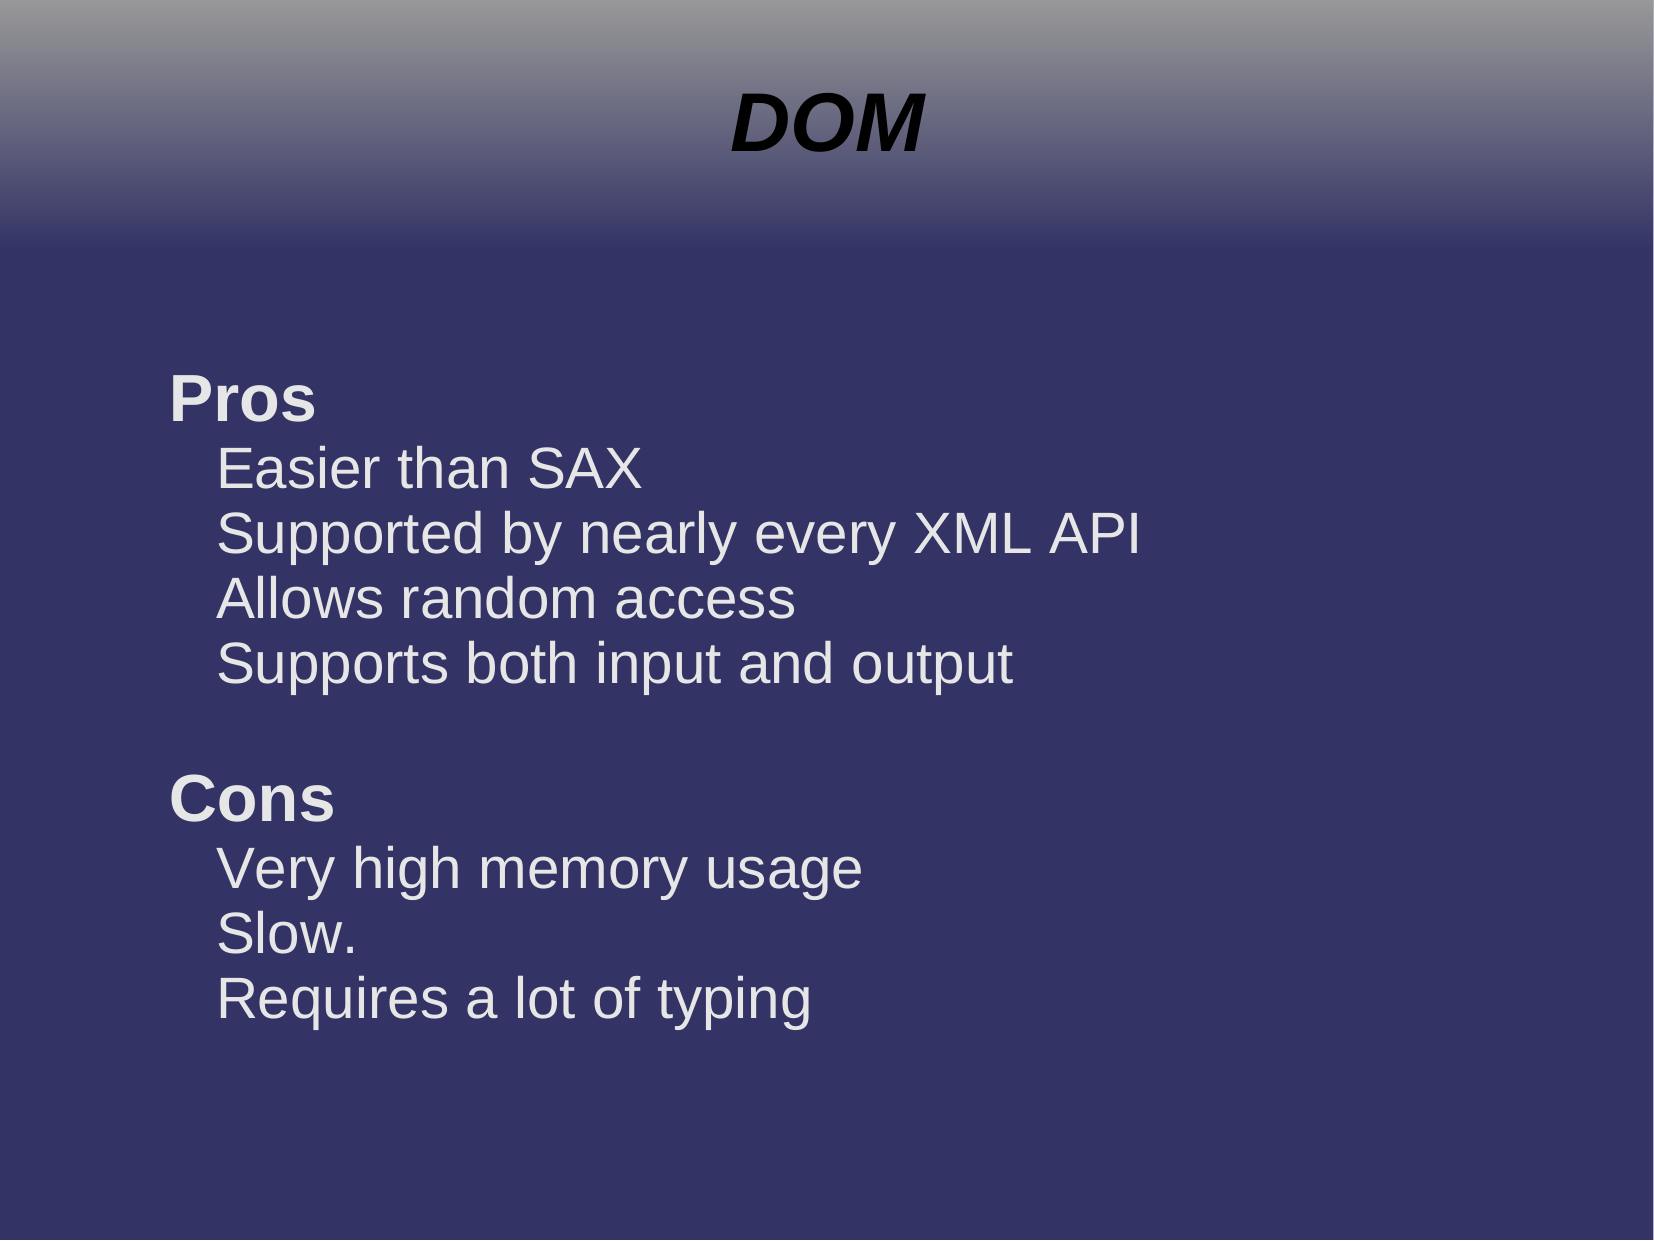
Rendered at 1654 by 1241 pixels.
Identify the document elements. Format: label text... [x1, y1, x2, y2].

title DOM [121, 19, 1534, 227]
list Pros Easier than SAX Supported by nearly every XML API Allows random access Supports both input and output Cons Very high memory usage Slow. Requires a lot of typing [156, 361, 1548, 1143]
